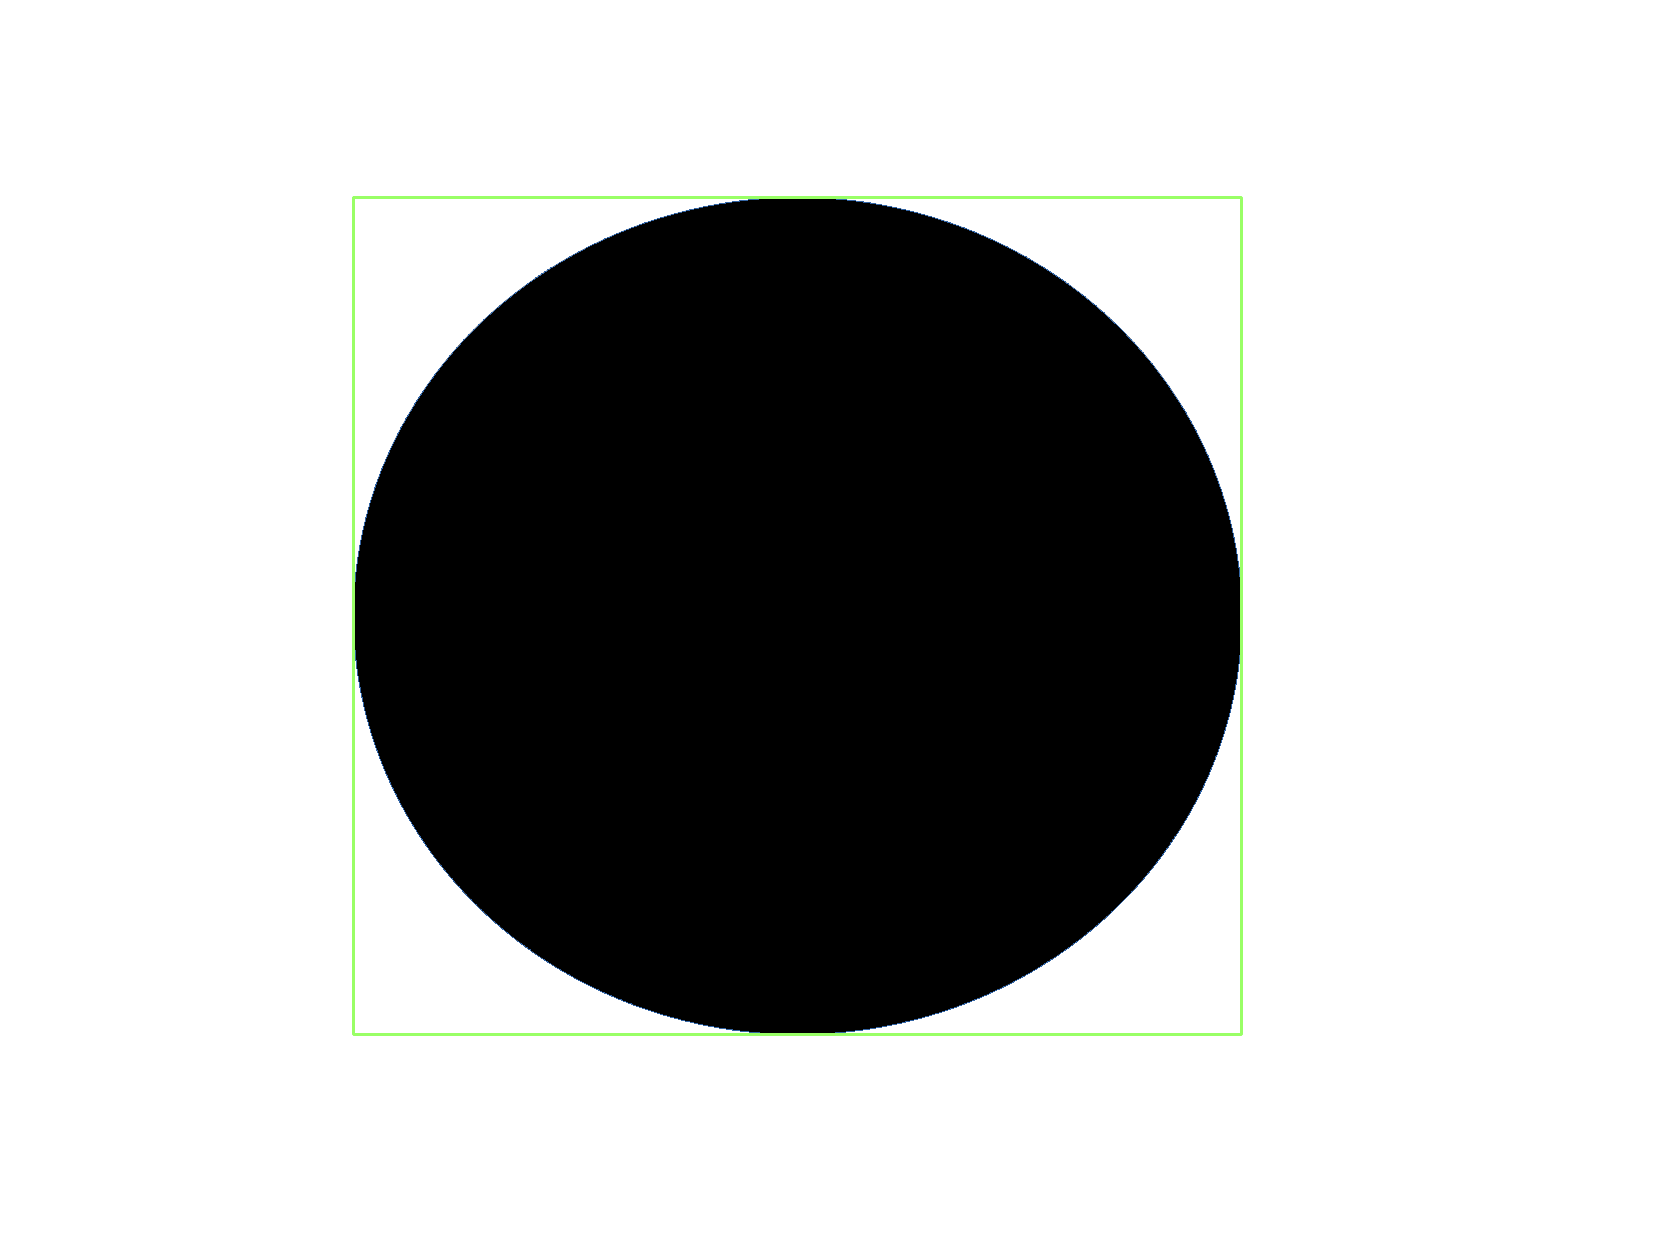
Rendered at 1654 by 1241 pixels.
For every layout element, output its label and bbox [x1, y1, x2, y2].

text_box [355, 199, 1240, 1033]
